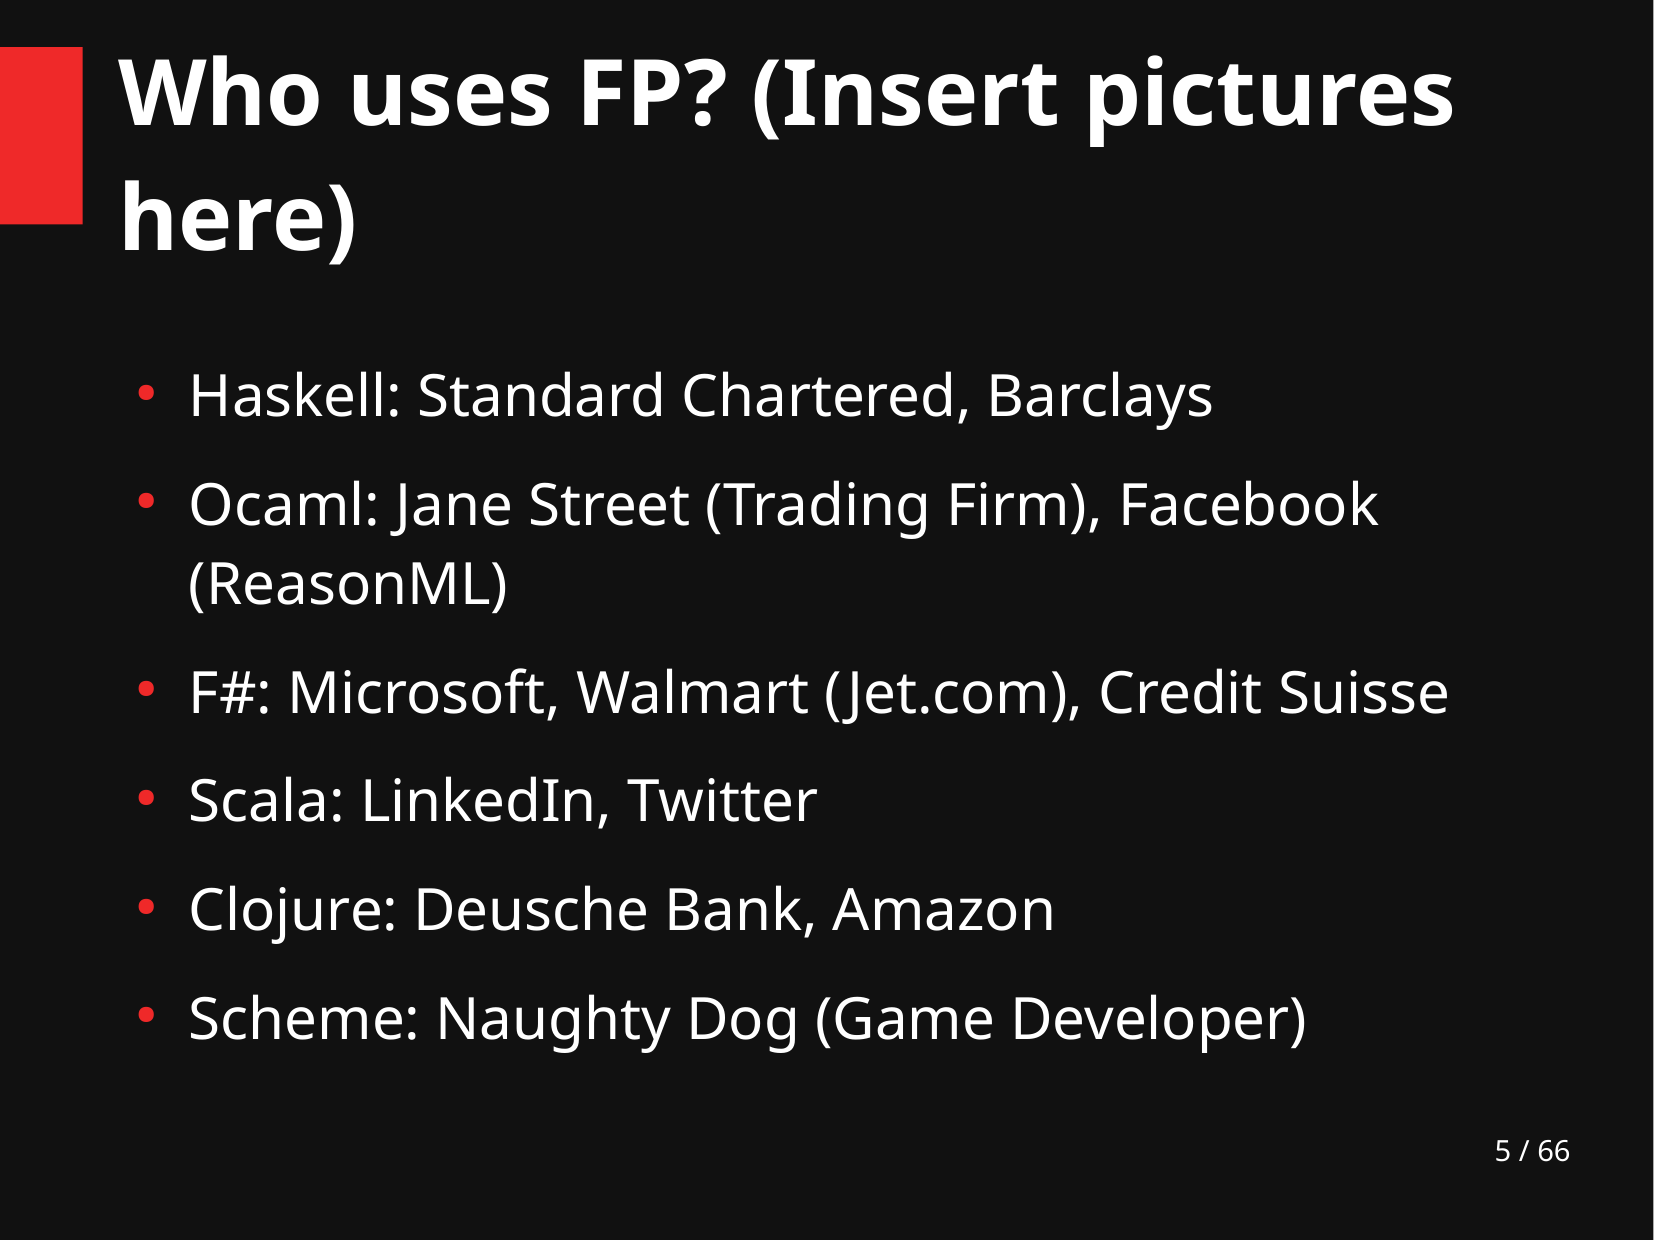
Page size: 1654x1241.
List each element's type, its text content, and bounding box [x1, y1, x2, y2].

list Haskell: Standard Chartered, Barclays Ocaml: Jane Street (Trading Firm), Facebook (ReasonML) F#: Microsoft, Walmart (Jet.com), Credit Suisse Scala: LinkedIn, Twitter Clojure: Deusche Bank, Amazon Scheme: Naughty Dog (Game Developer) [118, 354, 1536, 1074]
title Who uses FP? (Insert pictures here) [118, 27, 1571, 278]
